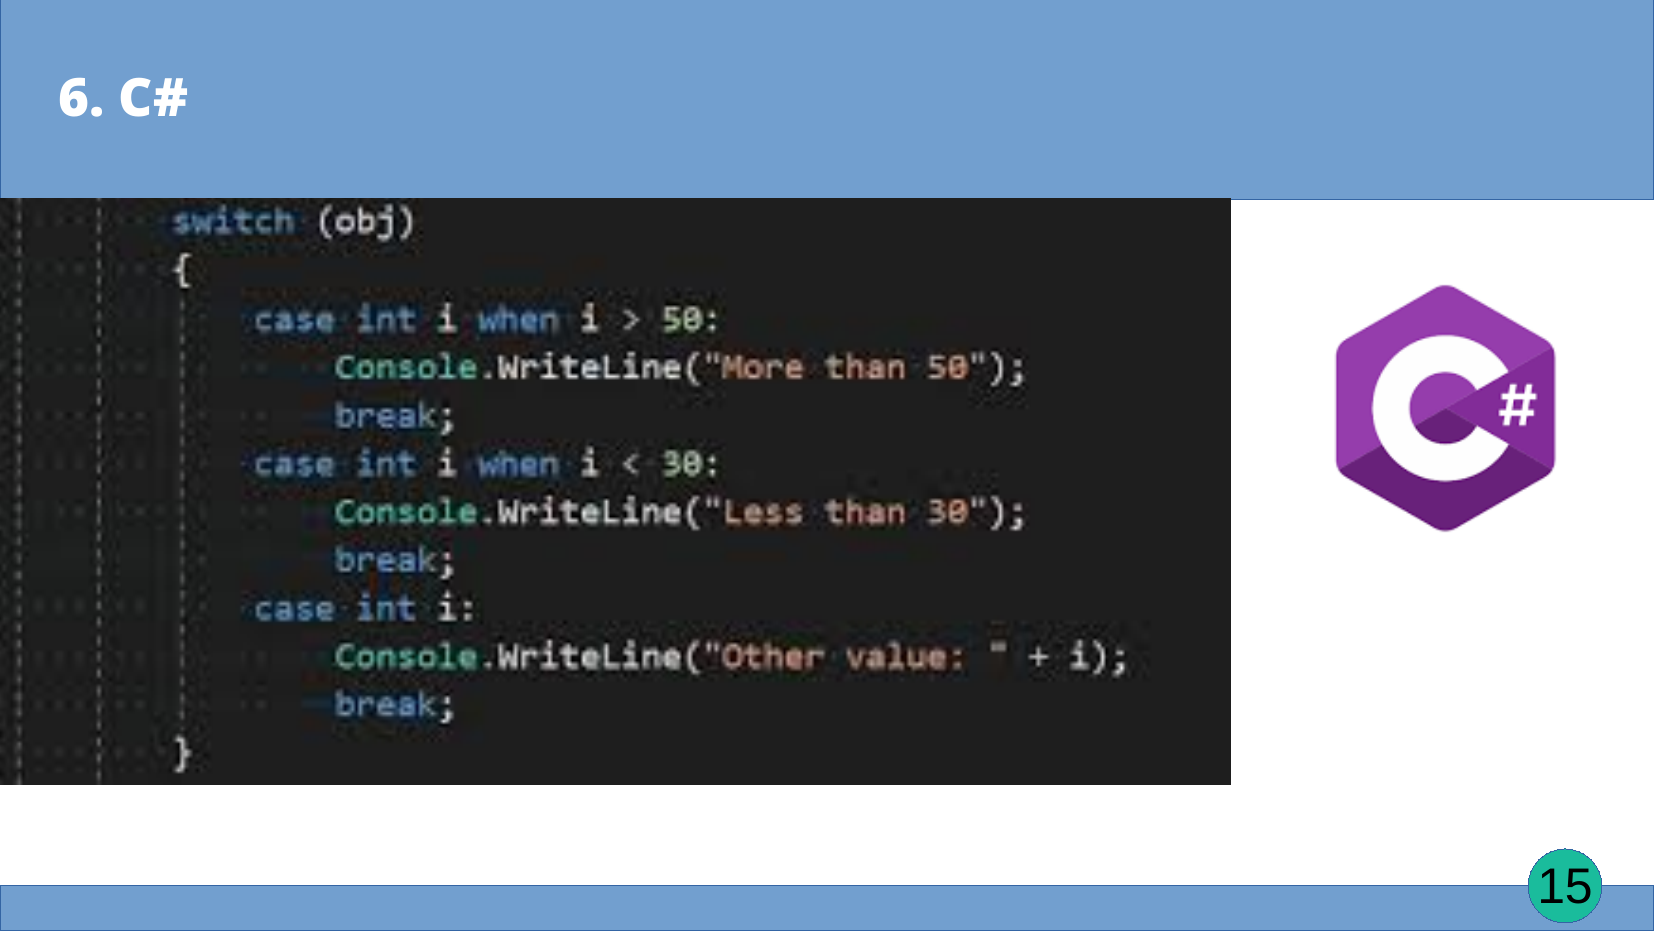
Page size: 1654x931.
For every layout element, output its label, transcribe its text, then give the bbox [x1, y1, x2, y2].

picture [0, 198, 1231, 786]
picture [1239, 201, 1654, 616]
title 6. C# [59, 37, 1595, 155]
